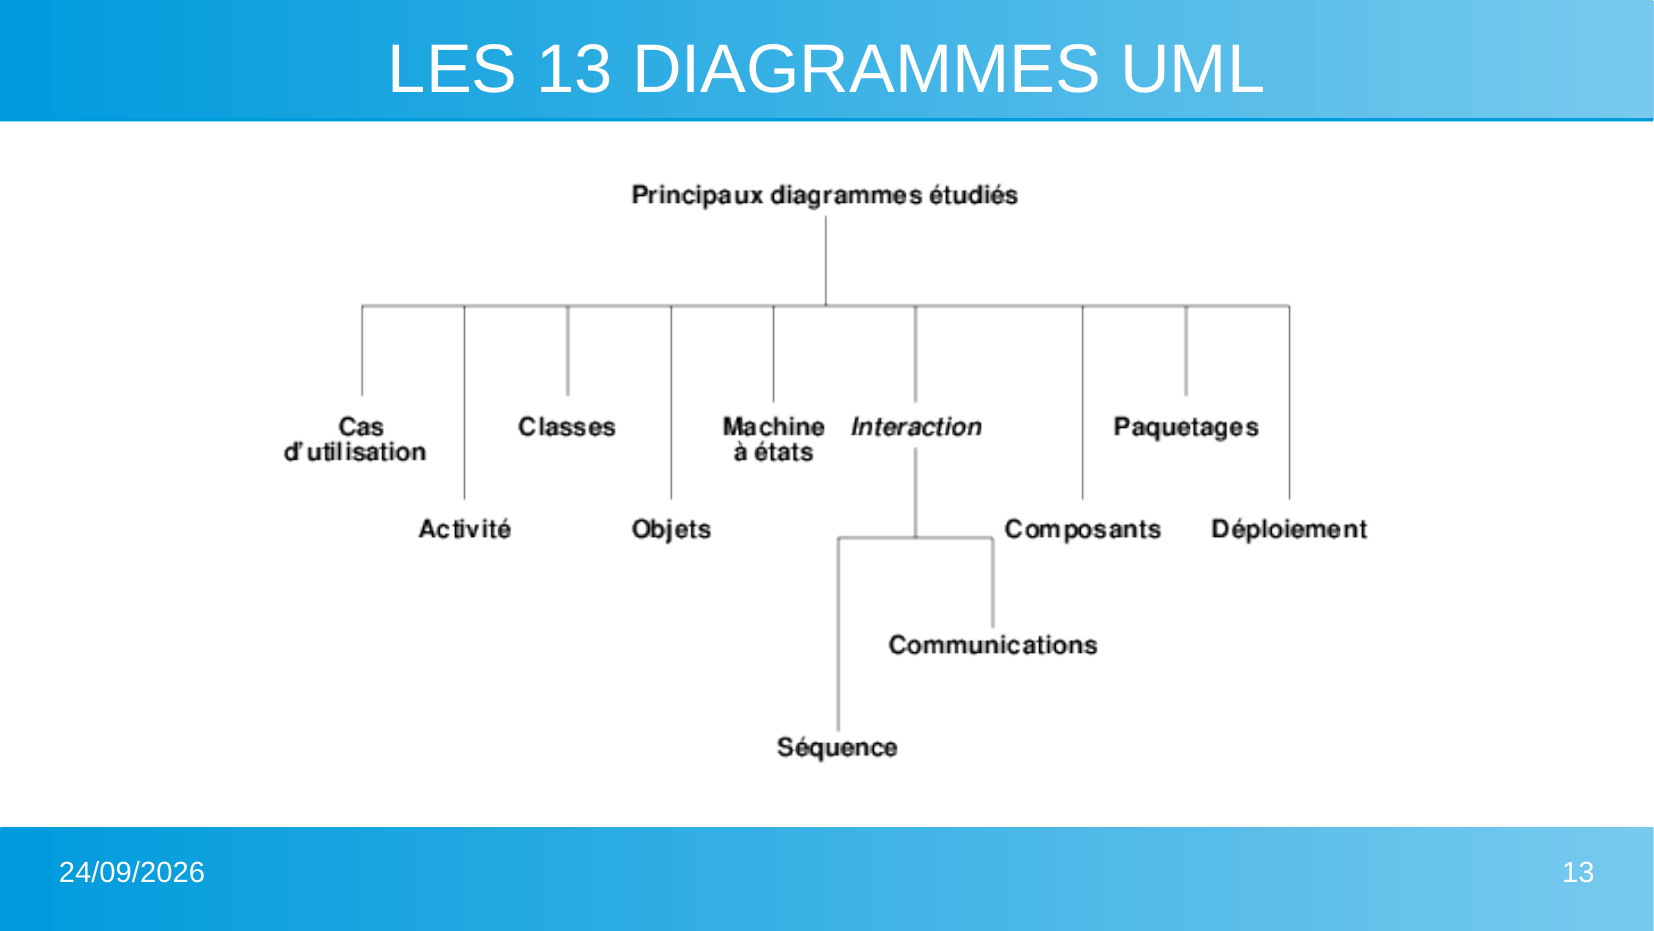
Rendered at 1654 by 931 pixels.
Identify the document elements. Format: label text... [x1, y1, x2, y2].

title LES 13 DIAGRAMMES UML [59, 29, 1595, 108]
picture [273, 177, 1380, 768]
